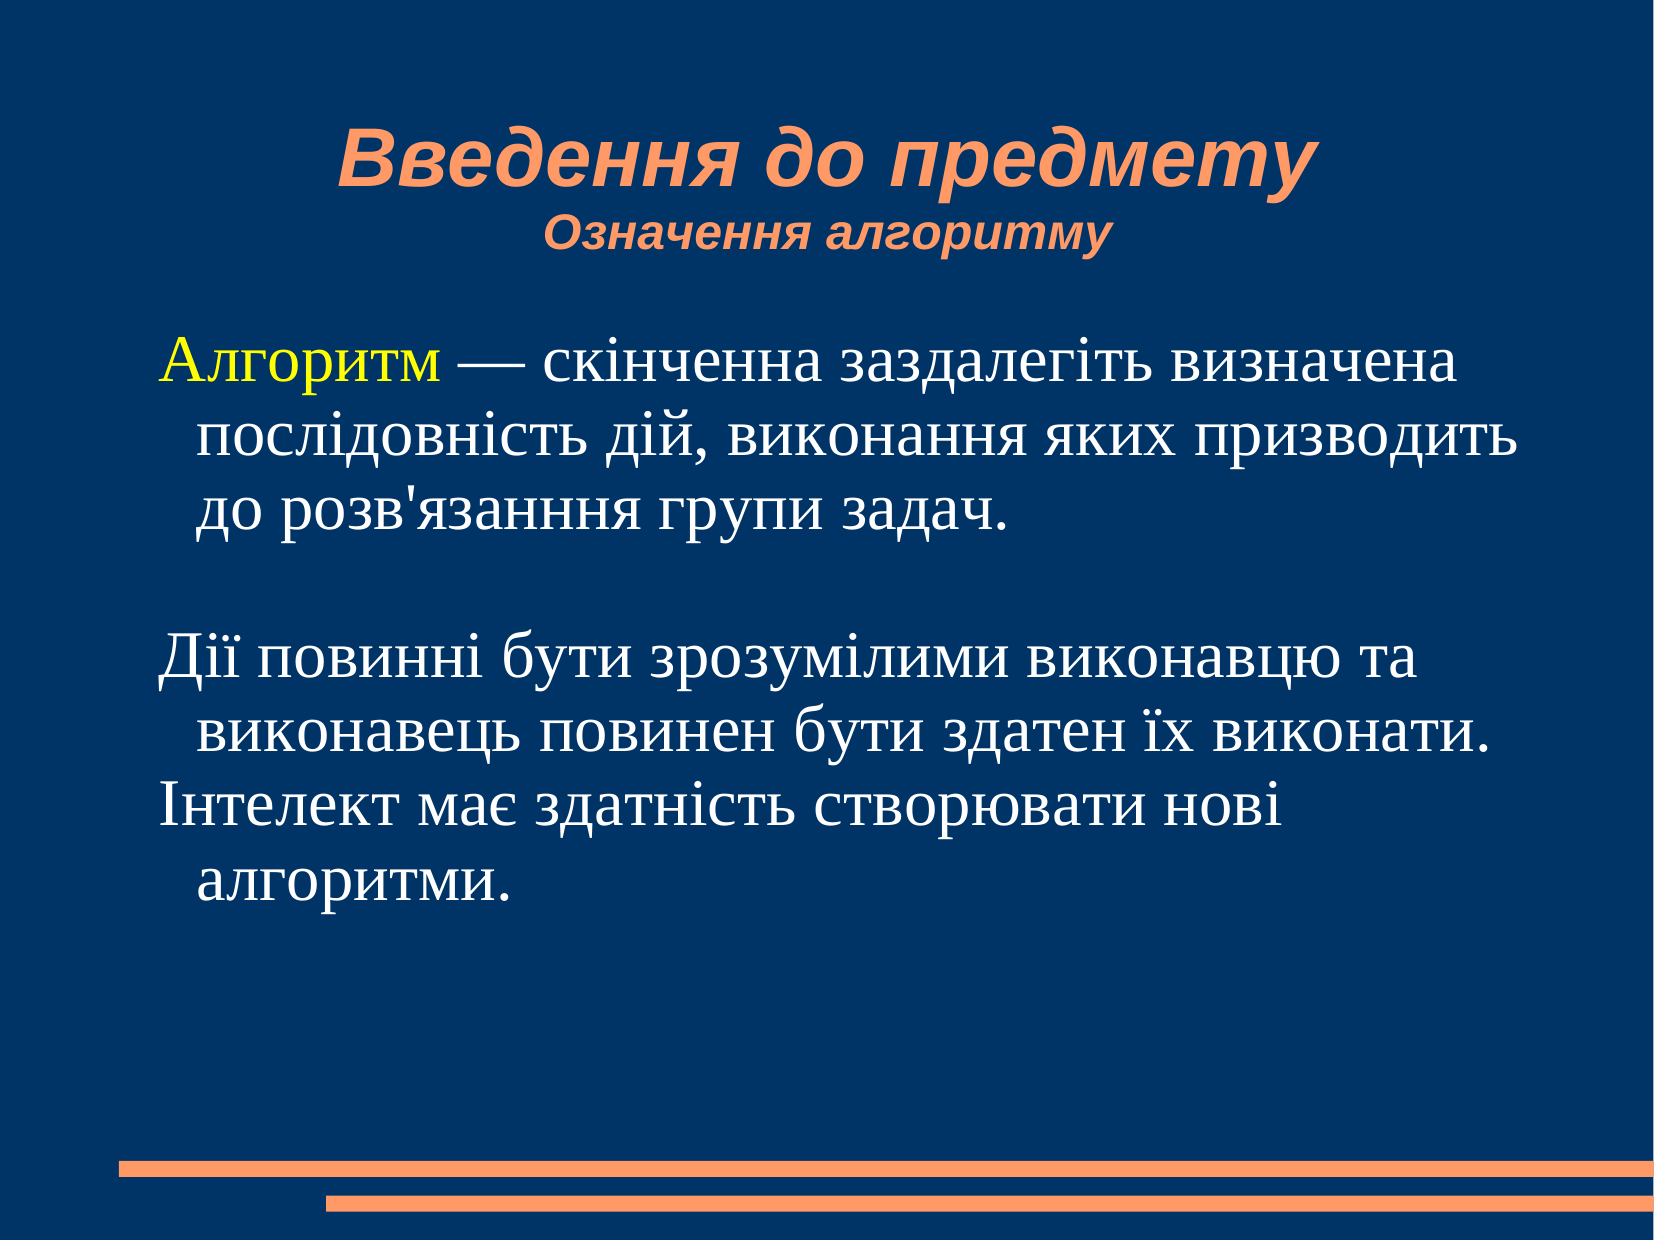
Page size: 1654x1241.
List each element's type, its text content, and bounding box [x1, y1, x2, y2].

list Алгоритм — скінченна заздалегіть визначена послідовність дій, виконання яких призводить до розв'язанння групи задач. Дії повинні бути зрозумілими виконавцю та виконавець повинен бути здатен їх виконати. Інтелект має здатність створювати нові алгоритми. [121, 322, 1561, 1132]
title Введення до предмету Означення алгоритму [121, 46, 1534, 322]
